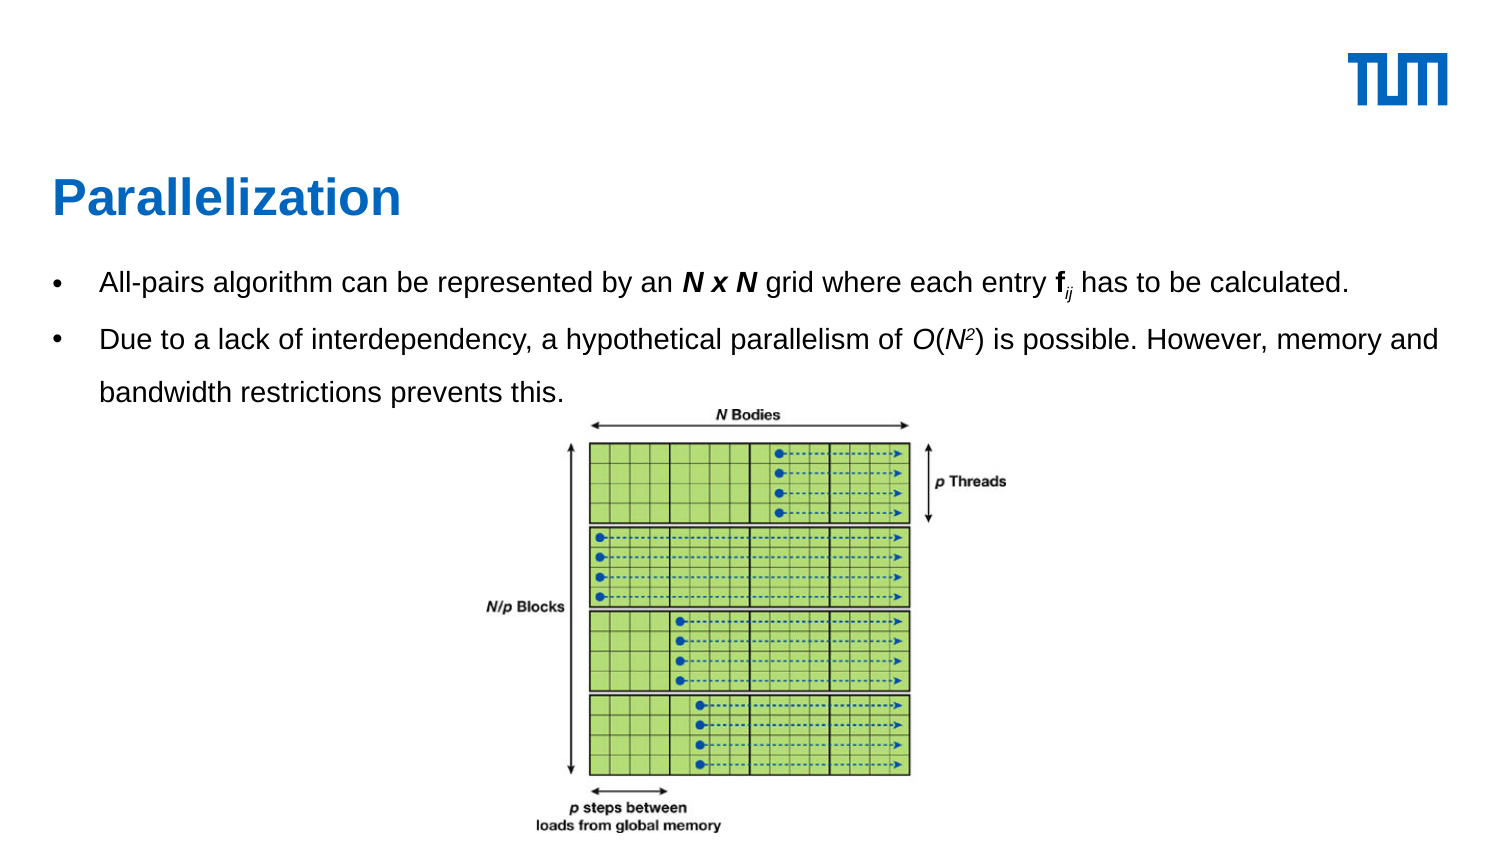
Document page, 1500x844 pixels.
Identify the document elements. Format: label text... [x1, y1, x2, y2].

picture [486, 409, 1006, 833]
title Parallelization [52, 159, 1449, 223]
list All-pairs algorithm can be represented by an N x N grid where each entry fij has to be calculated. Due to a lack of interdependency, a hypothetical parallelism of O(N2) is possible. However, memory and bandwidth restrictions prevents this. [52, 243, 1449, 793]
